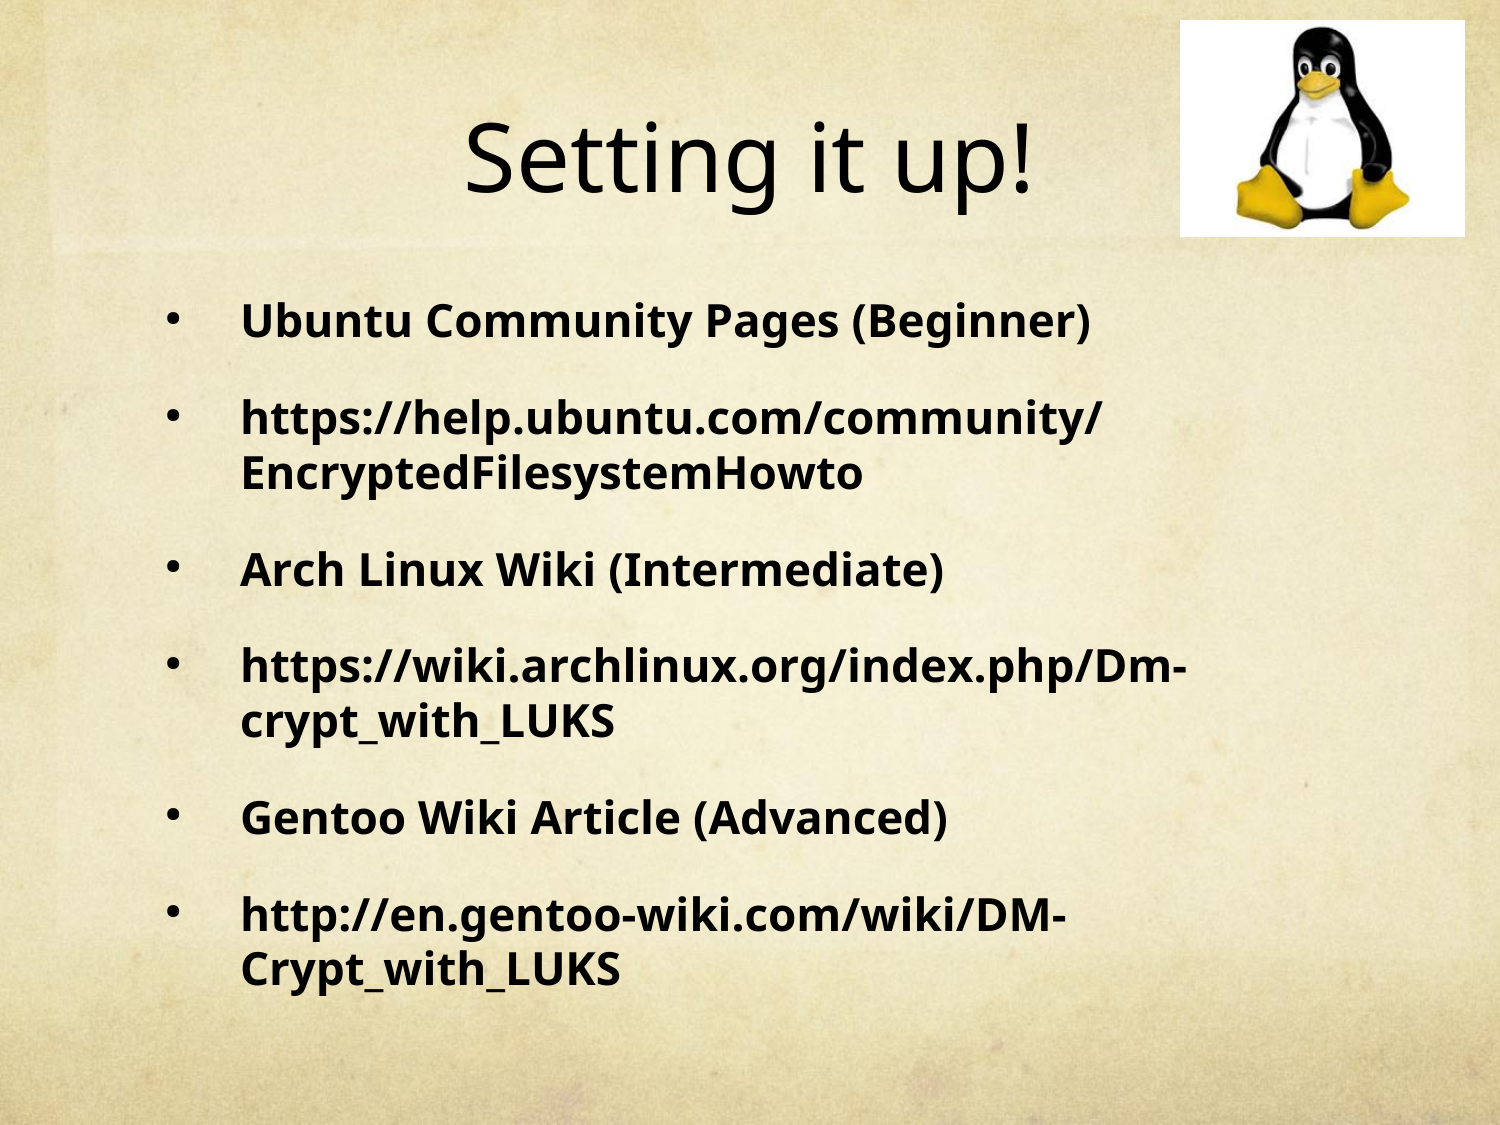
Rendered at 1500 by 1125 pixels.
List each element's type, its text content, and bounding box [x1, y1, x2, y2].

picture [0, 0, 1500, 1125]
text_box Ubuntu Community Pages (Beginner) https://help.ubuntu.com/community/EncryptedFilesystemHowto Arch Linux Wiki (Intermediate) https://wiki.archlinux.org/index.php/Dm-crypt_with_LUKS Gentoo Wiki Article (Advanced) http://en.gentoo-wiki.com/wiki/DM-Crypt_with_LUKS [150, 284, 1350, 950]
text_box Setting it up! [150, 82, 1180, 226]
